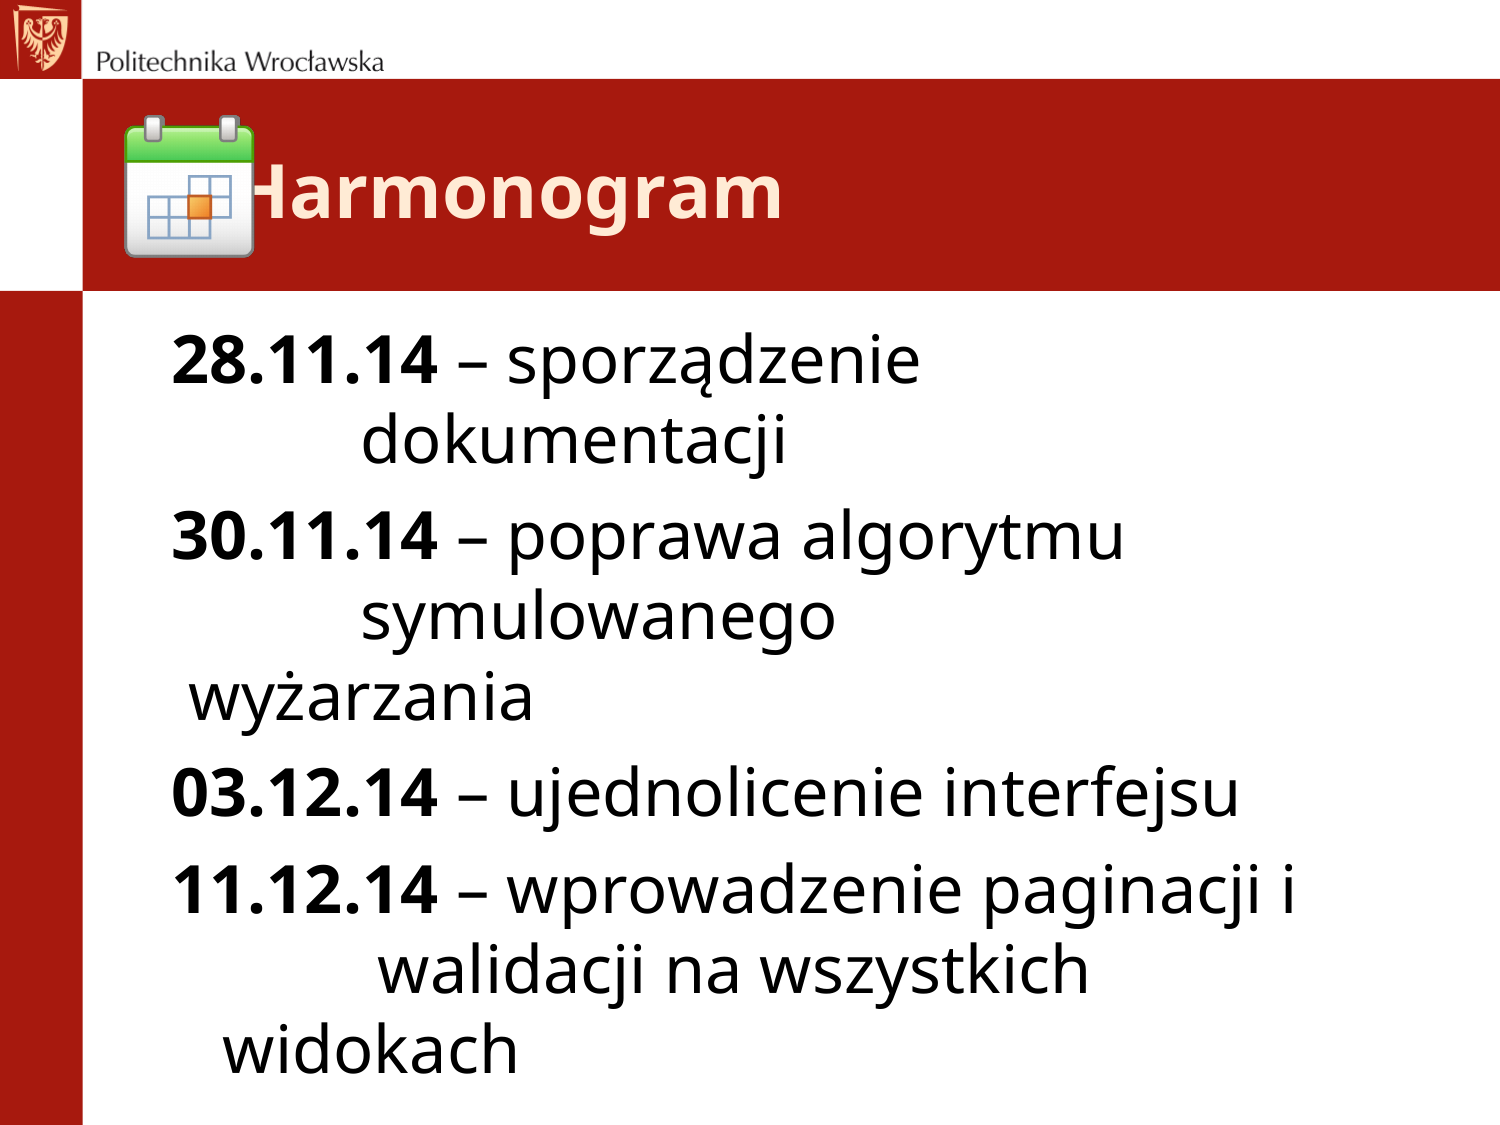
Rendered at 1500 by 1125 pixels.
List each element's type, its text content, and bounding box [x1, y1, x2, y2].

list 28.11.14 – sporządzenie dokumentacji 30.11.14 – poprawa algorytmu symulowanego wyżarzania 03.12.14 – ujednolicenie interfejsu 11.12.14 – wprowadzenie paginacji i walidacji na wszystkich widokach [100, 308, 1483, 1106]
title Harmonogram [277, 103, 1483, 274]
picture [100, 97, 277, 274]
picture [0, 0, 384, 79]
